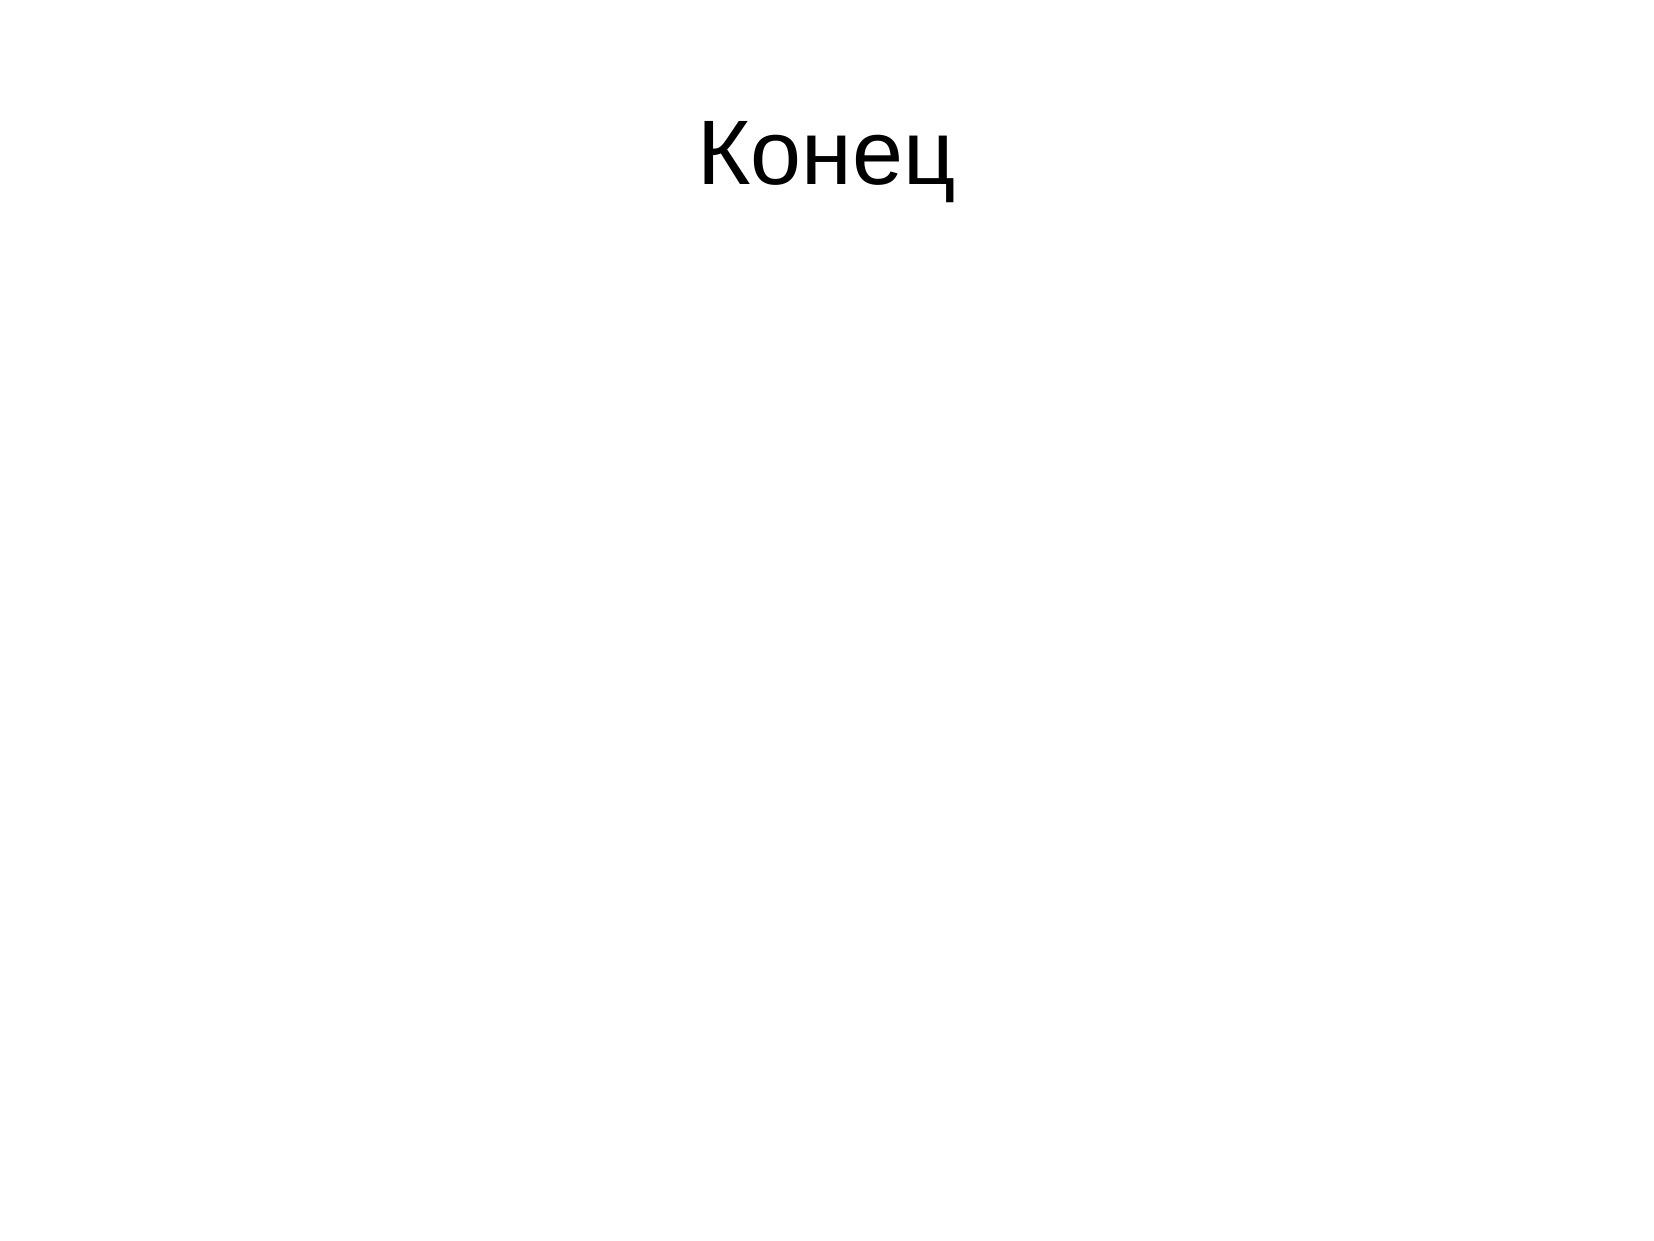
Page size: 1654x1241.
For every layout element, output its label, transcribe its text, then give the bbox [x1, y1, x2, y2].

title Конец [82, 49, 1571, 257]
